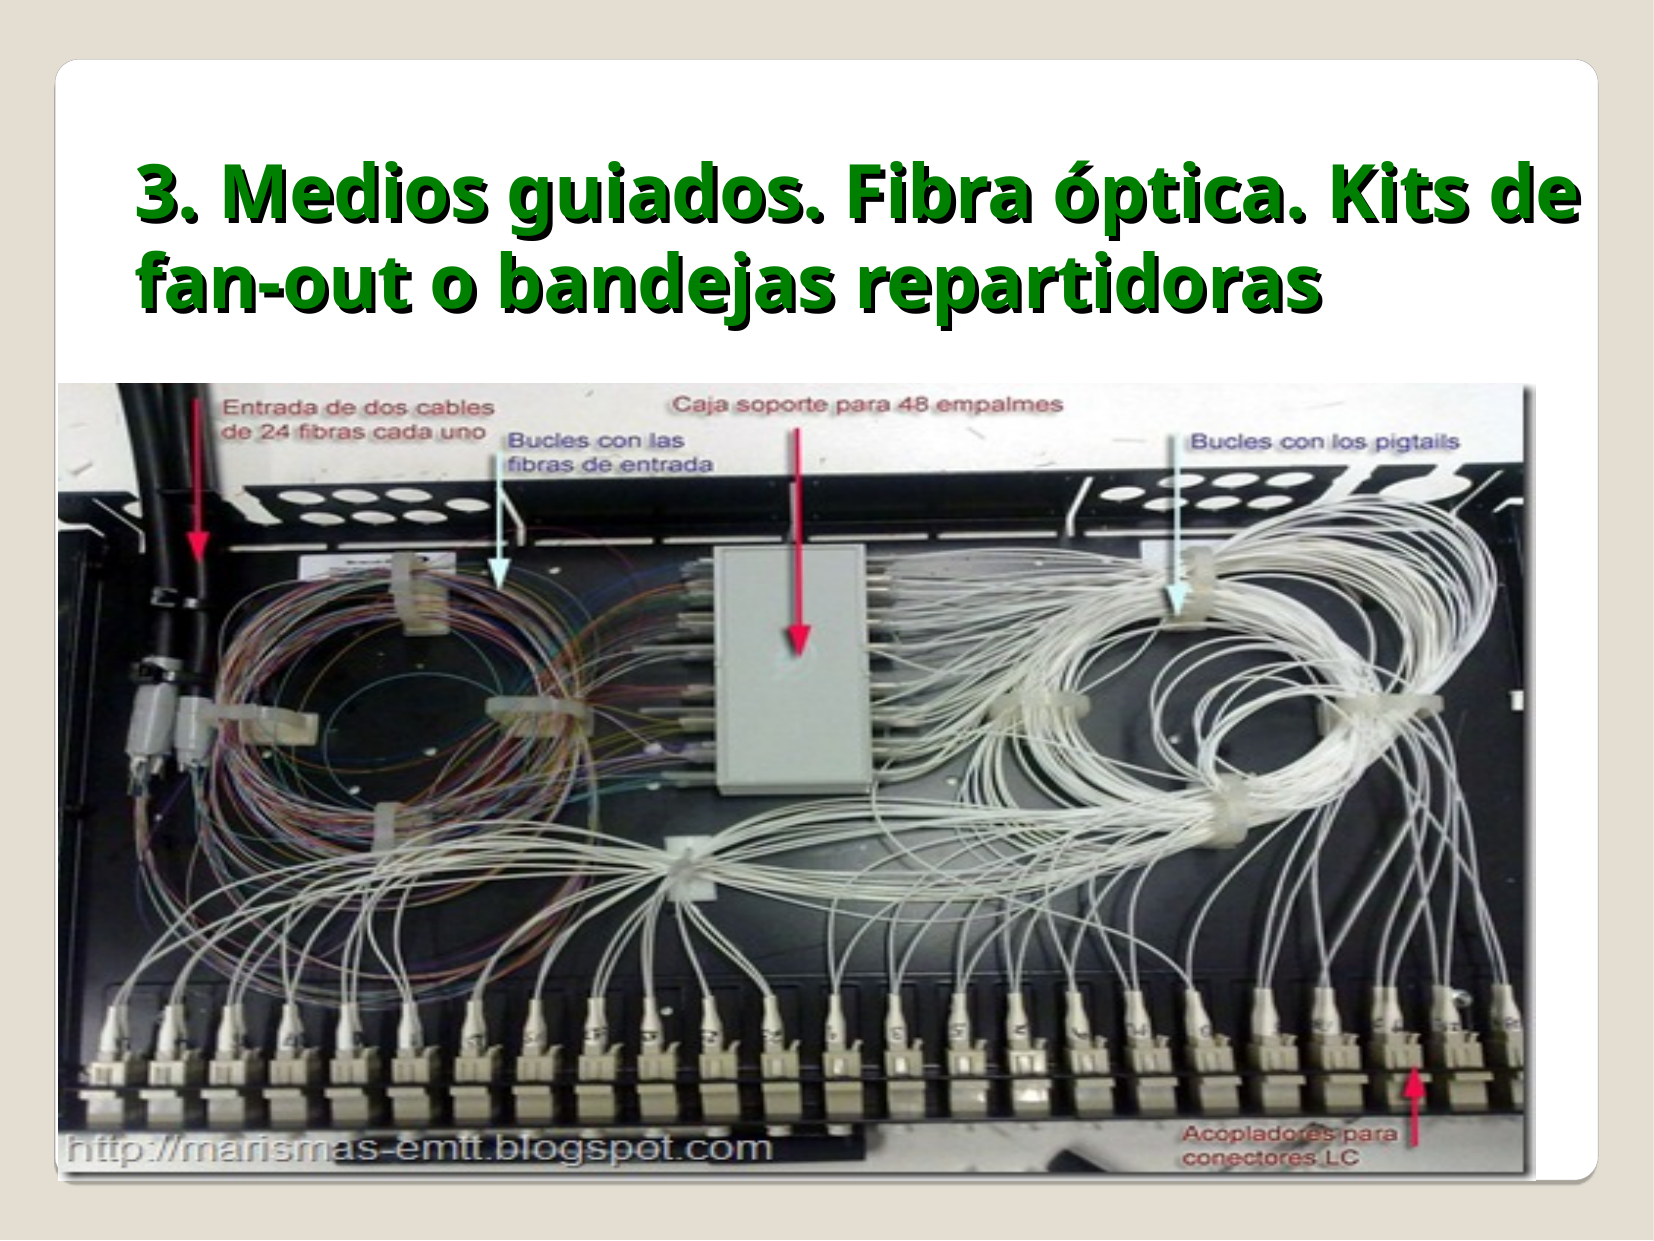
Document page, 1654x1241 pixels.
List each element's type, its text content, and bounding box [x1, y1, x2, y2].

picture [58, 383, 1536, 1182]
title 3. Medios guiados. Fibra óptica. Kits de fan-out o bandejas repartidoras [118, 135, 1607, 328]
